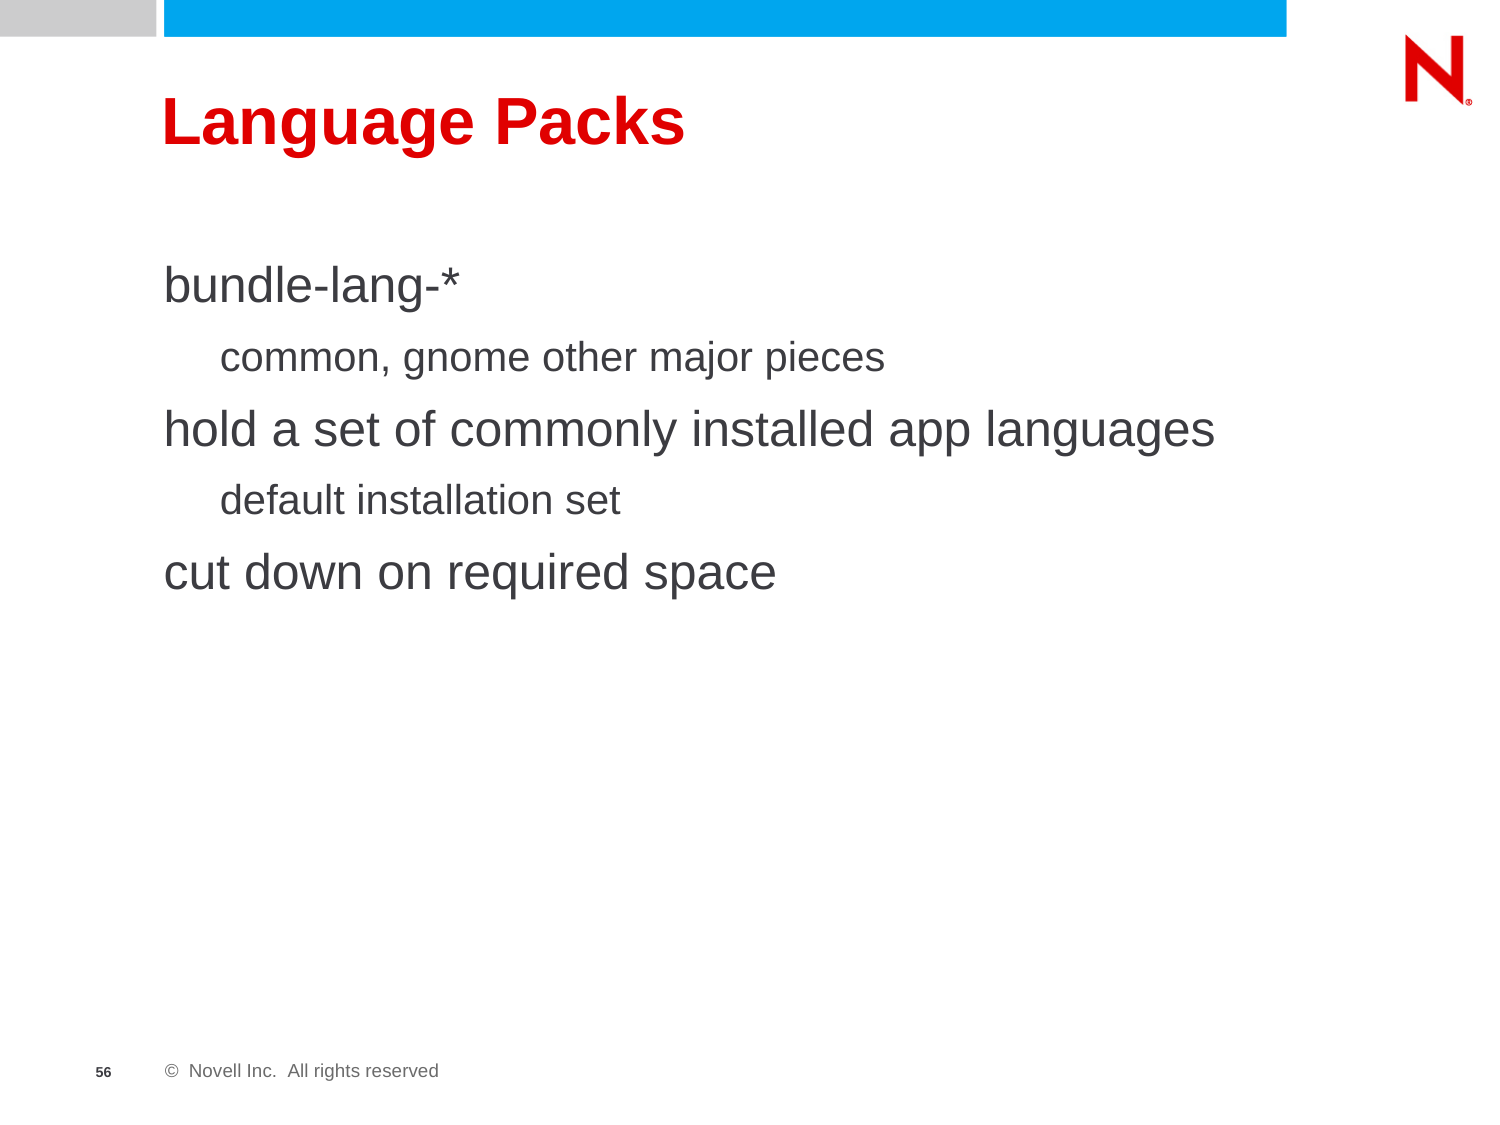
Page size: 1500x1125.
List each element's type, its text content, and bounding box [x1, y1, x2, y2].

list bundle-lang-* common, gnome other major pieces hold a set of commonly installed app languages default installation set cut down on required space [163, 254, 1404, 986]
title Language Packs [161, 41, 1383, 205]
picture [1403, 32, 1473, 107]
